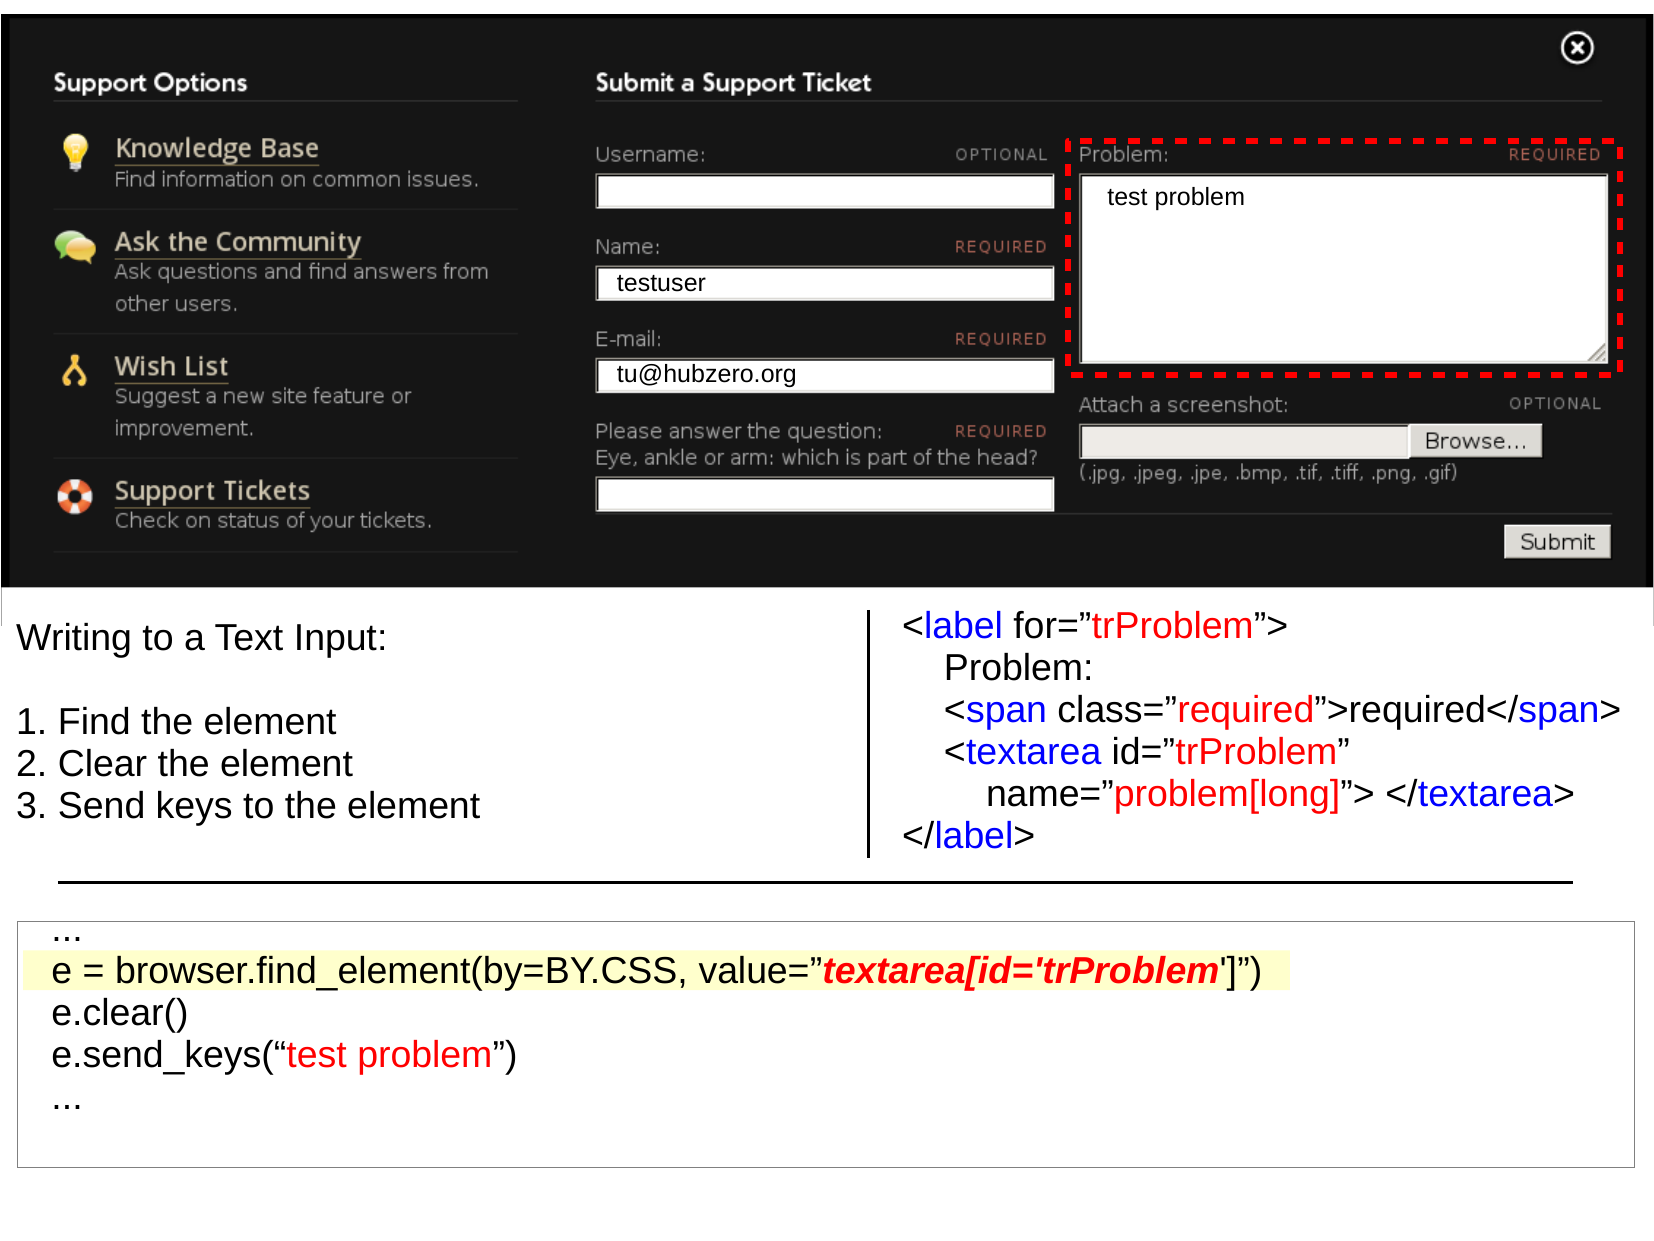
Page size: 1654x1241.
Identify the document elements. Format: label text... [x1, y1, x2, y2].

text_box test problem [1092, 175, 1261, 218]
text_box tu@hubzero.org [602, 352, 812, 396]
picture [1, 14, 1654, 587]
text_box <label for=”trProblem”> Problem: <span class=”required”>required</span> <textarea id=”trProblem” name=”problem[long]”> </textarea> </label> [887, 597, 1637, 865]
text_box ... e = browser.find_element(by=BY.CSS, value=”textarea[id='trProblem']”) e.clear() e.send_keys(“test problem”) ... [36, 900, 1636, 1126]
text_box testuser [602, 260, 722, 304]
text_box Writing to a Text Input: 1. Find the element 2. Clear the element 3. Send keys to the element [1, 609, 495, 834]
text_box [1, 587, 1654, 1212]
